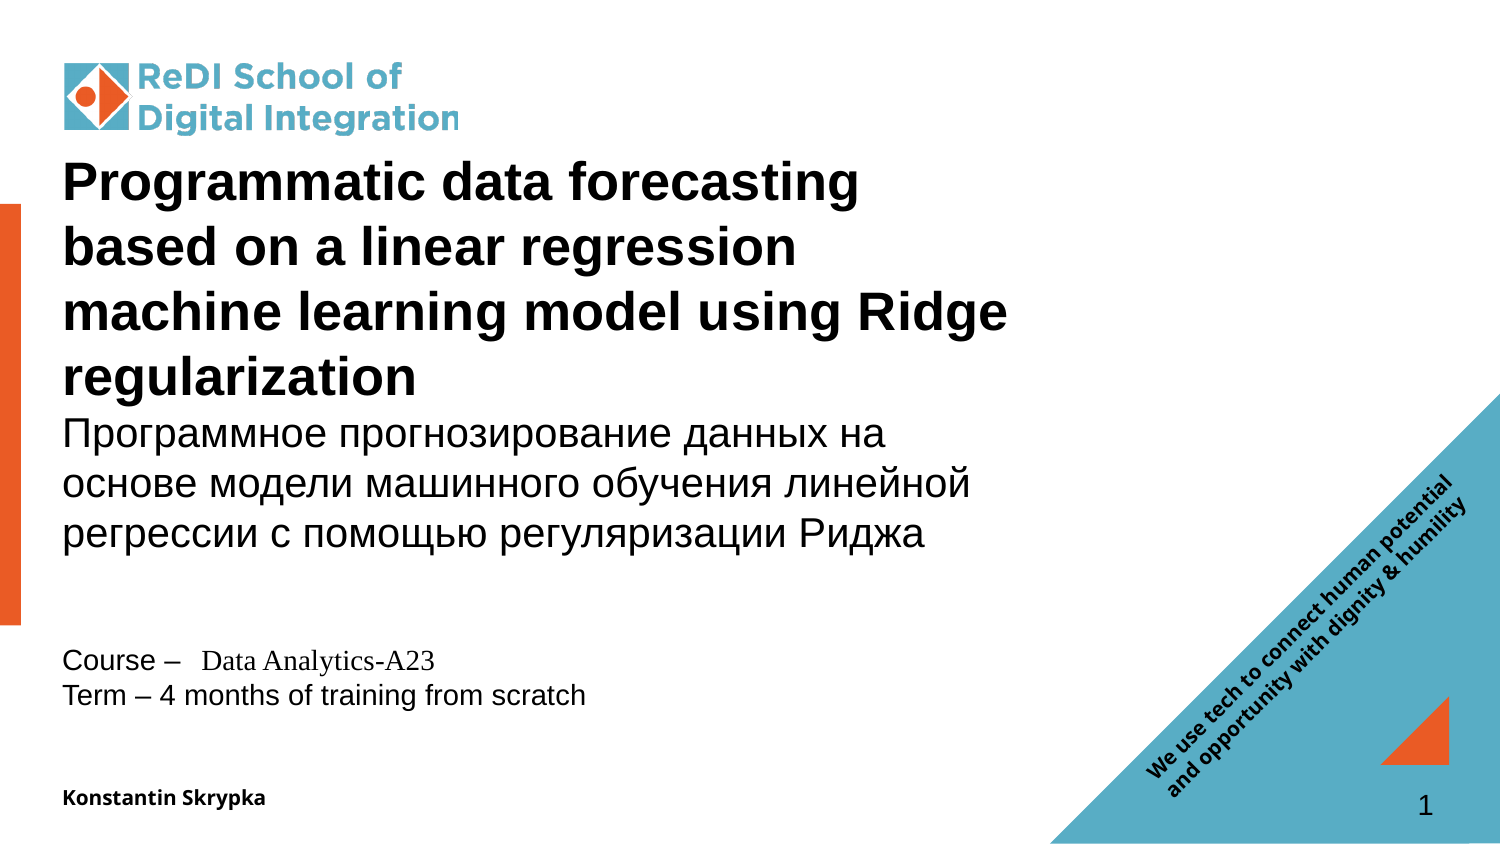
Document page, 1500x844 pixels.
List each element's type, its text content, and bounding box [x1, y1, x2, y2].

subtitle Course – Data Analytics-A23 Term – 4 months of training from scratch [47, 625, 1046, 756]
text_box Konstantin Skrypka [47, 732, 532, 825]
slide_number <номер> [1388, 781, 1449, 827]
title Programmatic data forecasting based on a linear regression machine learning model using Ridge regularization Программное прогнозирование данных на основе модели машинного обучения линейной регрессии с помощью регуляризации Риджа [47, 389, 1046, 625]
picture [64, 62, 458, 136]
